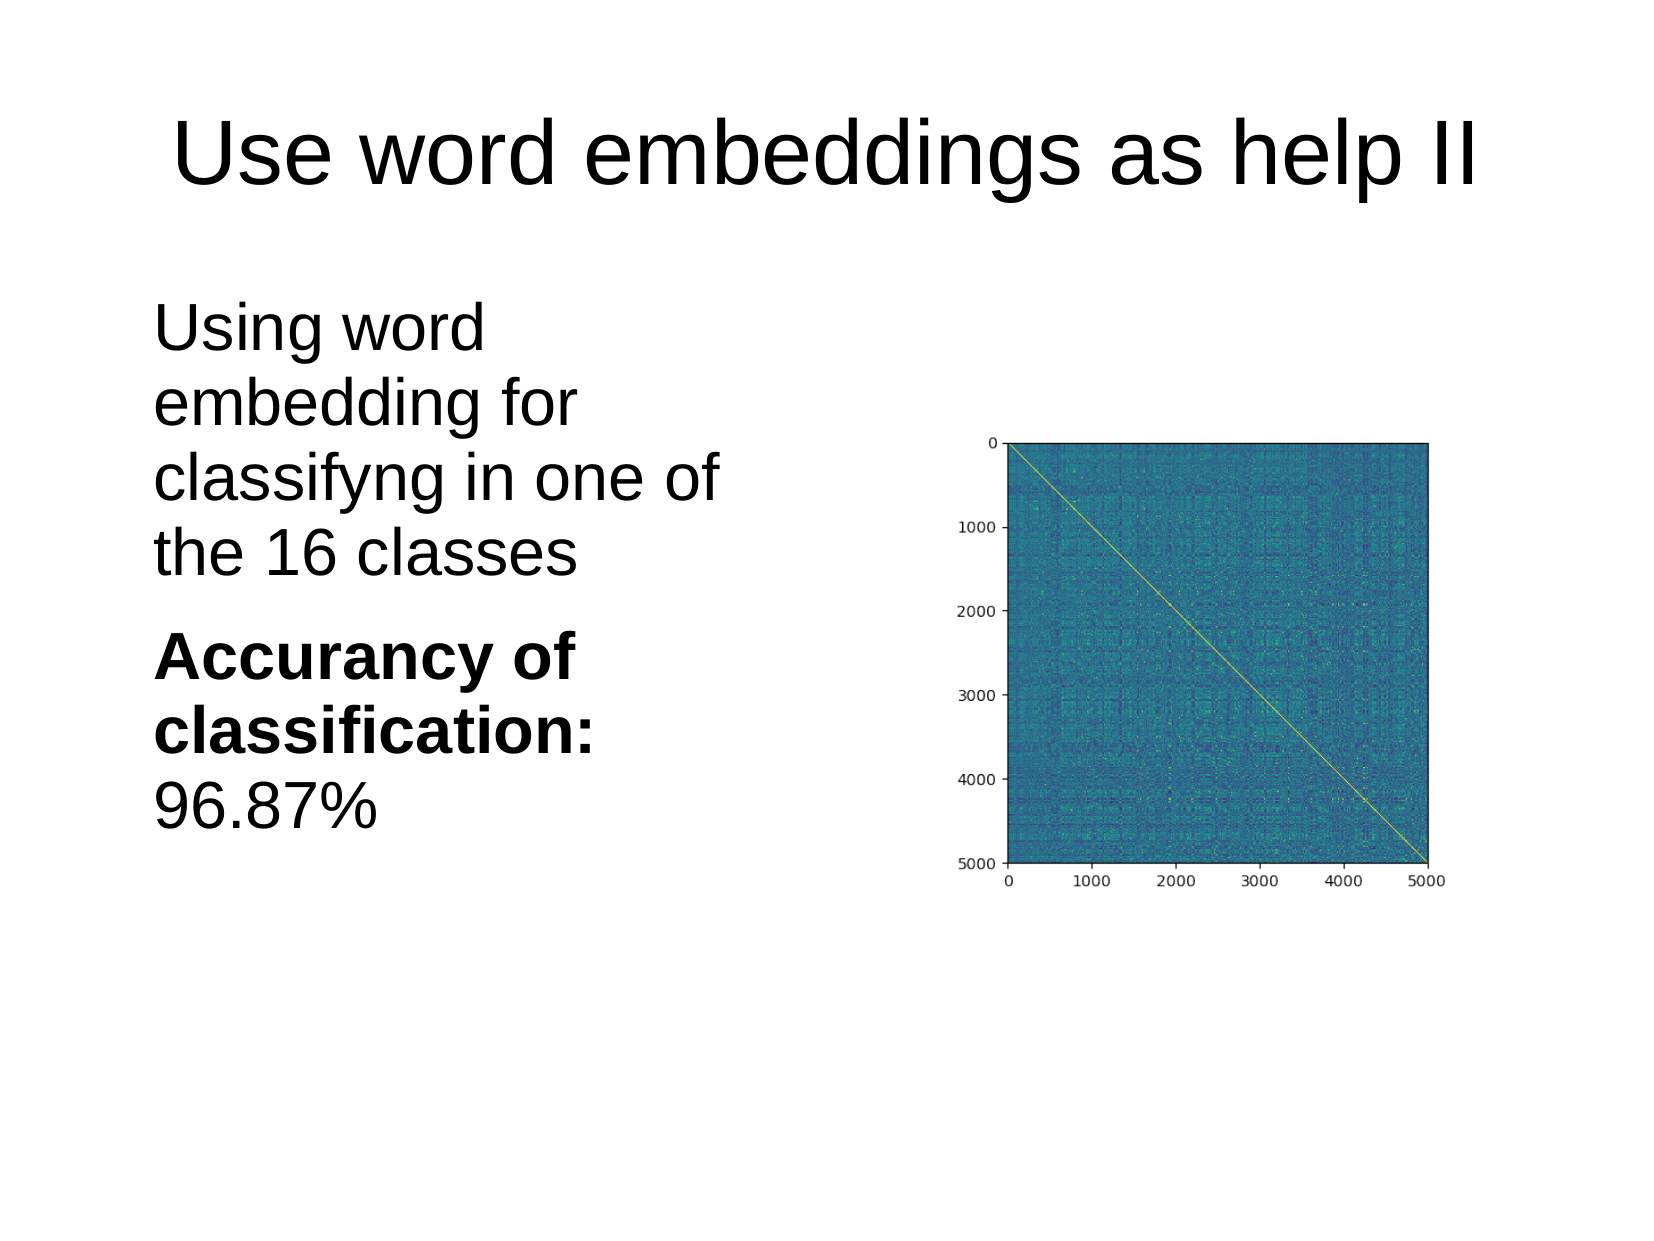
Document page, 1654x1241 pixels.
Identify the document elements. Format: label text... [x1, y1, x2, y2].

title Use word embeddings as help II [82, 49, 1571, 257]
picture [845, 377, 1572, 923]
list Using word embedding for classifyng in one of the 16 classes Accurancy of classification: 96.87% [82, 290, 809, 1010]
